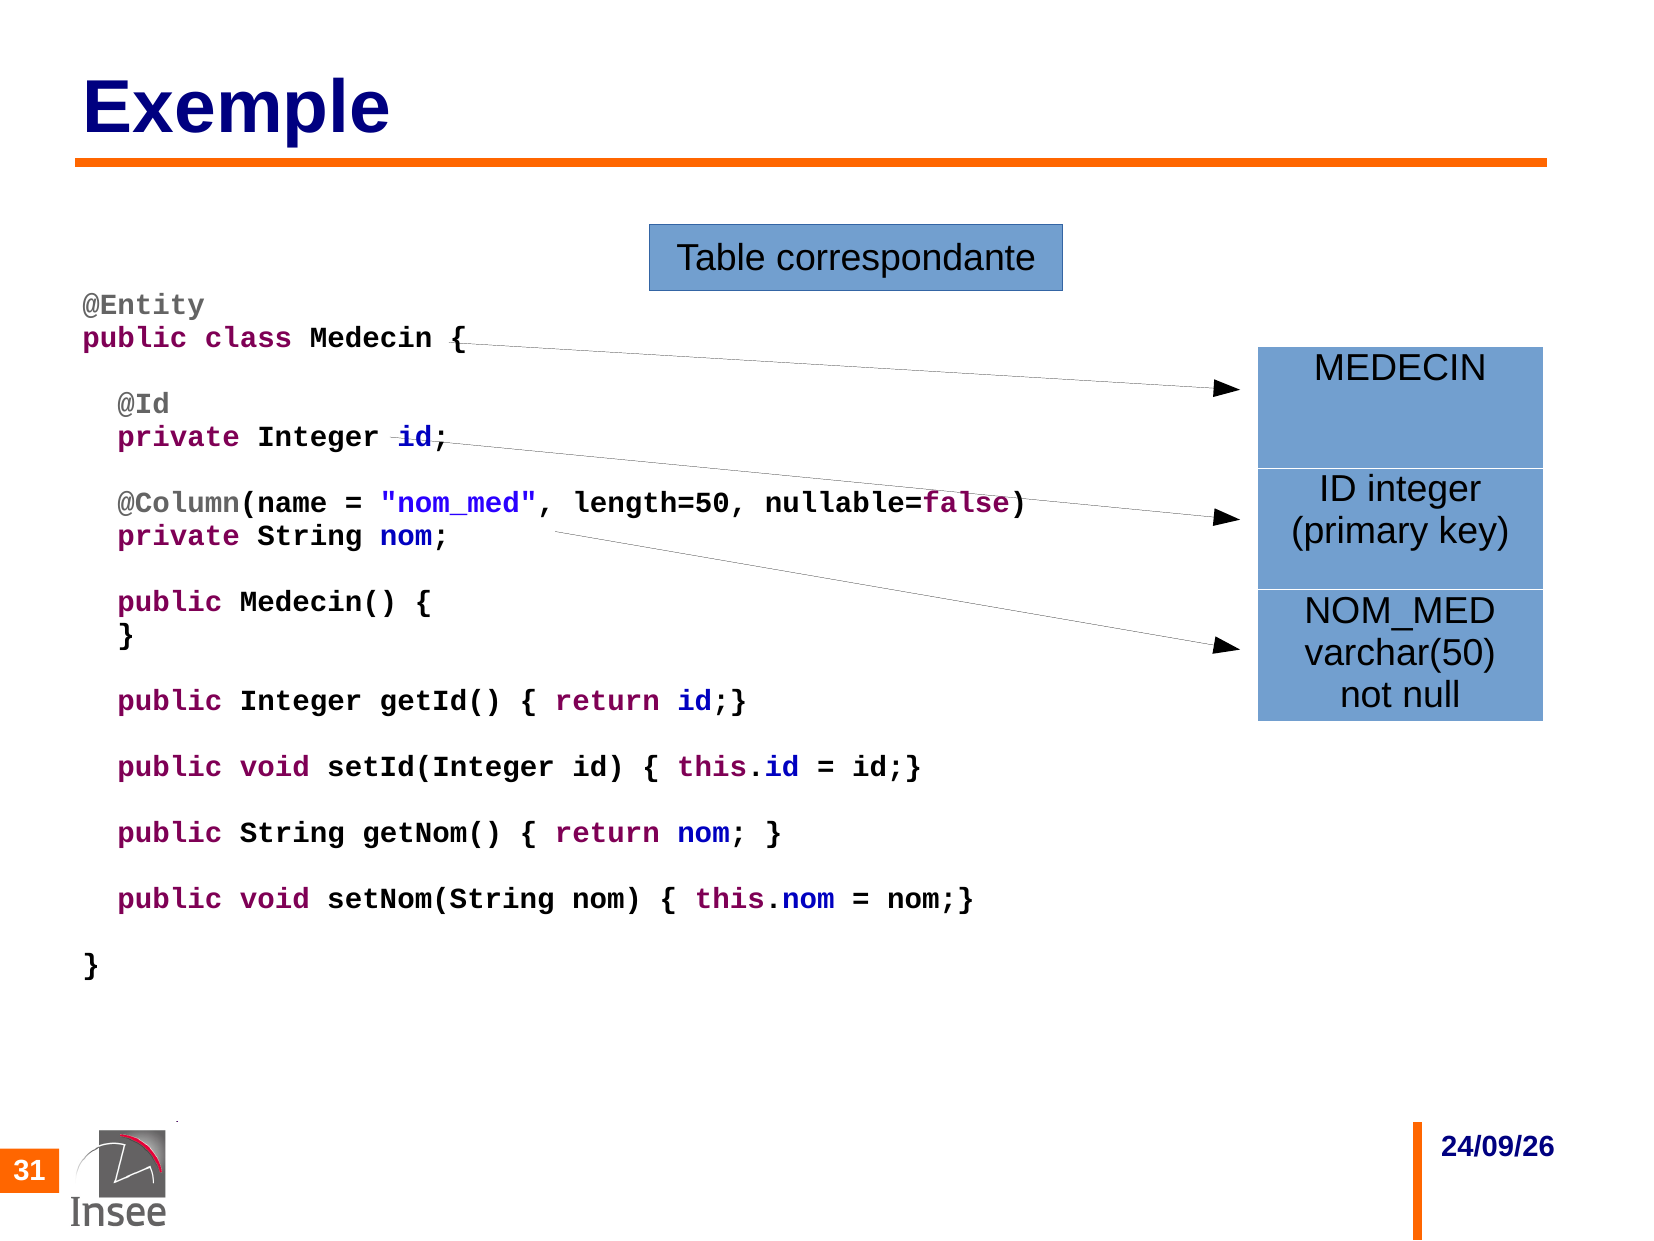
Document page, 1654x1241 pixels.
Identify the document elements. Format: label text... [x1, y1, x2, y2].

list @Entity public class Medecin { @Id private Integer id; @Column(name = "nom_med", length=50, nullable=false) private String nom; public Medecin() { } public Integer getId() { return id;} public void setId(Integer id) { this.id = id;} public String getNom() { return nom; } public void setNom(String nom) { this.nom = nom;} } [82, 290, 1571, 1010]
text_box Table correspondante [649, 224, 1063, 290]
title Exemple [82, 49, 1619, 163]
picture [62, 1121, 178, 1241]
